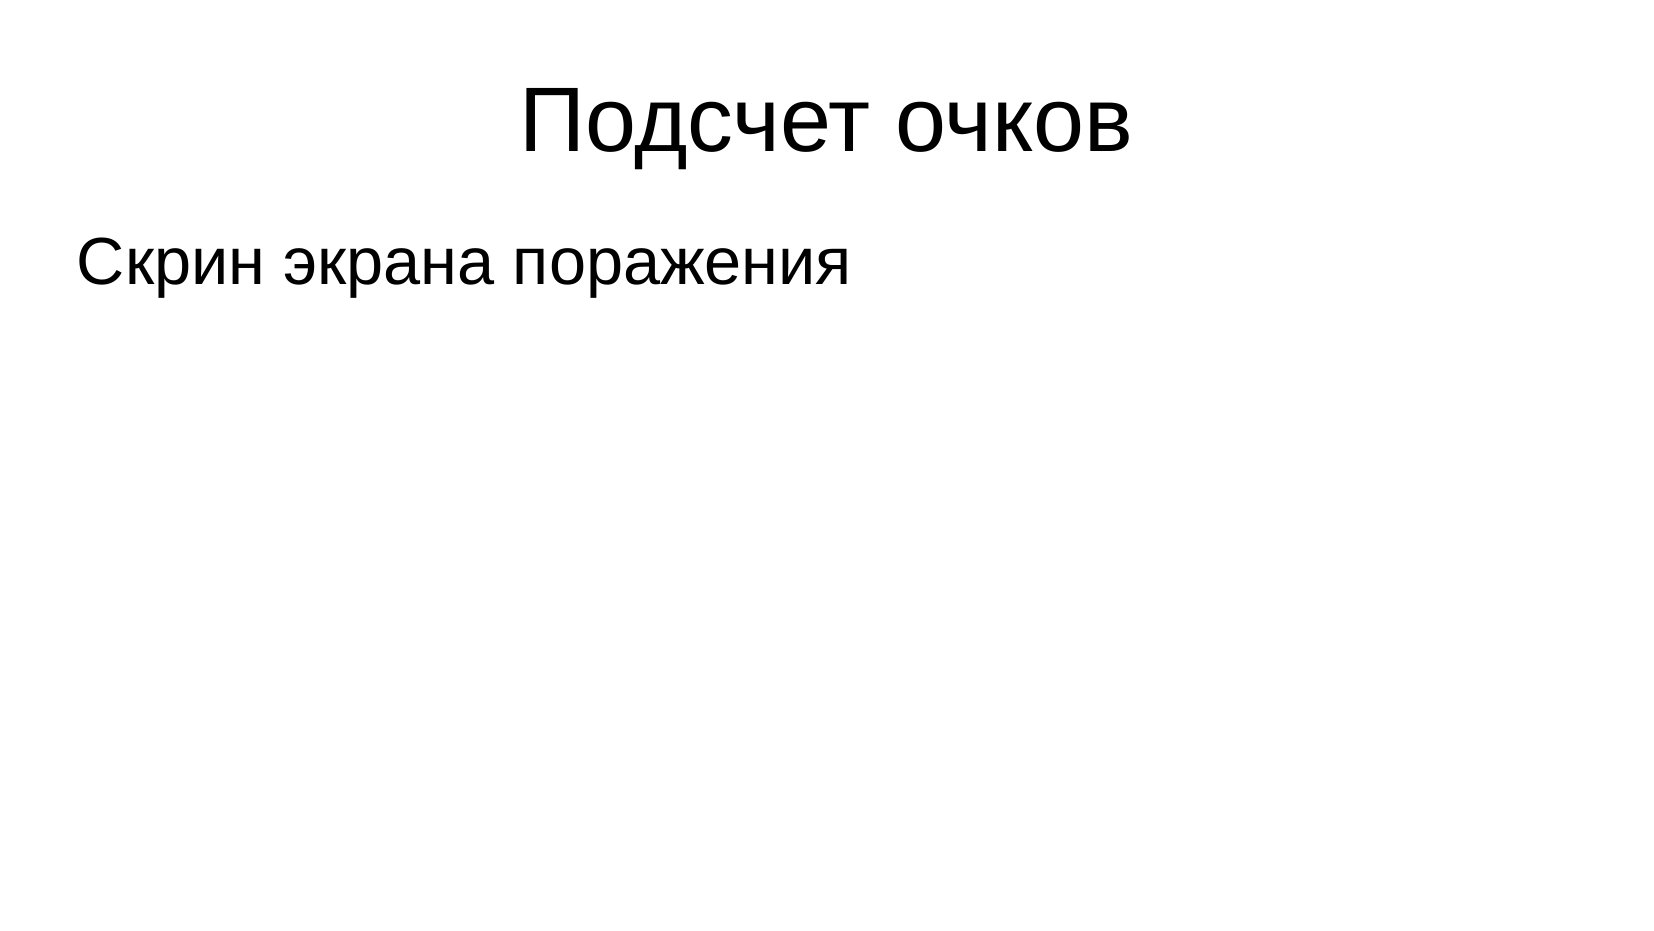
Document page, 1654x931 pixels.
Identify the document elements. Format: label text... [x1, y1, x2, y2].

title Подсчет очков [82, 37, 1571, 193]
list Скрин экрана поражения [76, 217, 1565, 758]
